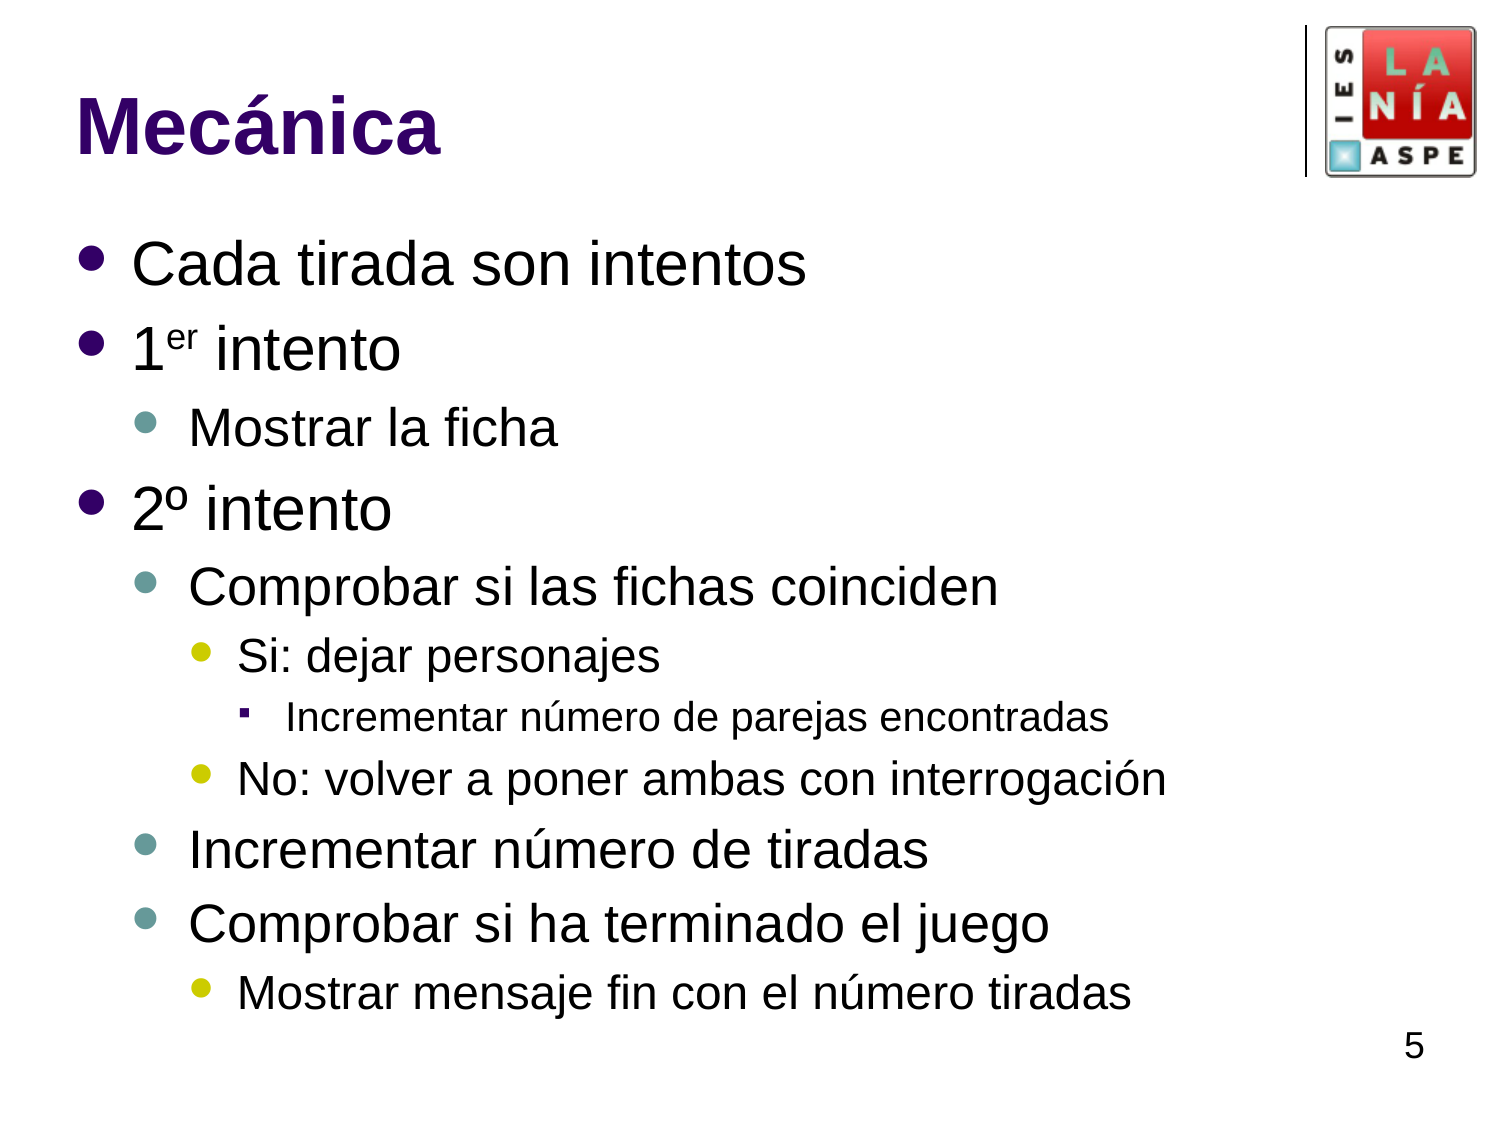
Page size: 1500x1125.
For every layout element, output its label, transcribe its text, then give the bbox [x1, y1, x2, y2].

list Cada tirada son intentos 1er intento Mostrar la ficha 2º intento Comprobar si las fichas coinciden Si: dejar personajes Incrementar número de parejas encontradas No: volver a poner ambas con interrogación Incrementar número de tiradas Comprobar si ha terminado el juego Mostrar mensaje fin con el número tiradas [75, 228, 1426, 1025]
picture [1325, 26, 1477, 178]
title Mecánica [74, 20, 1313, 233]
